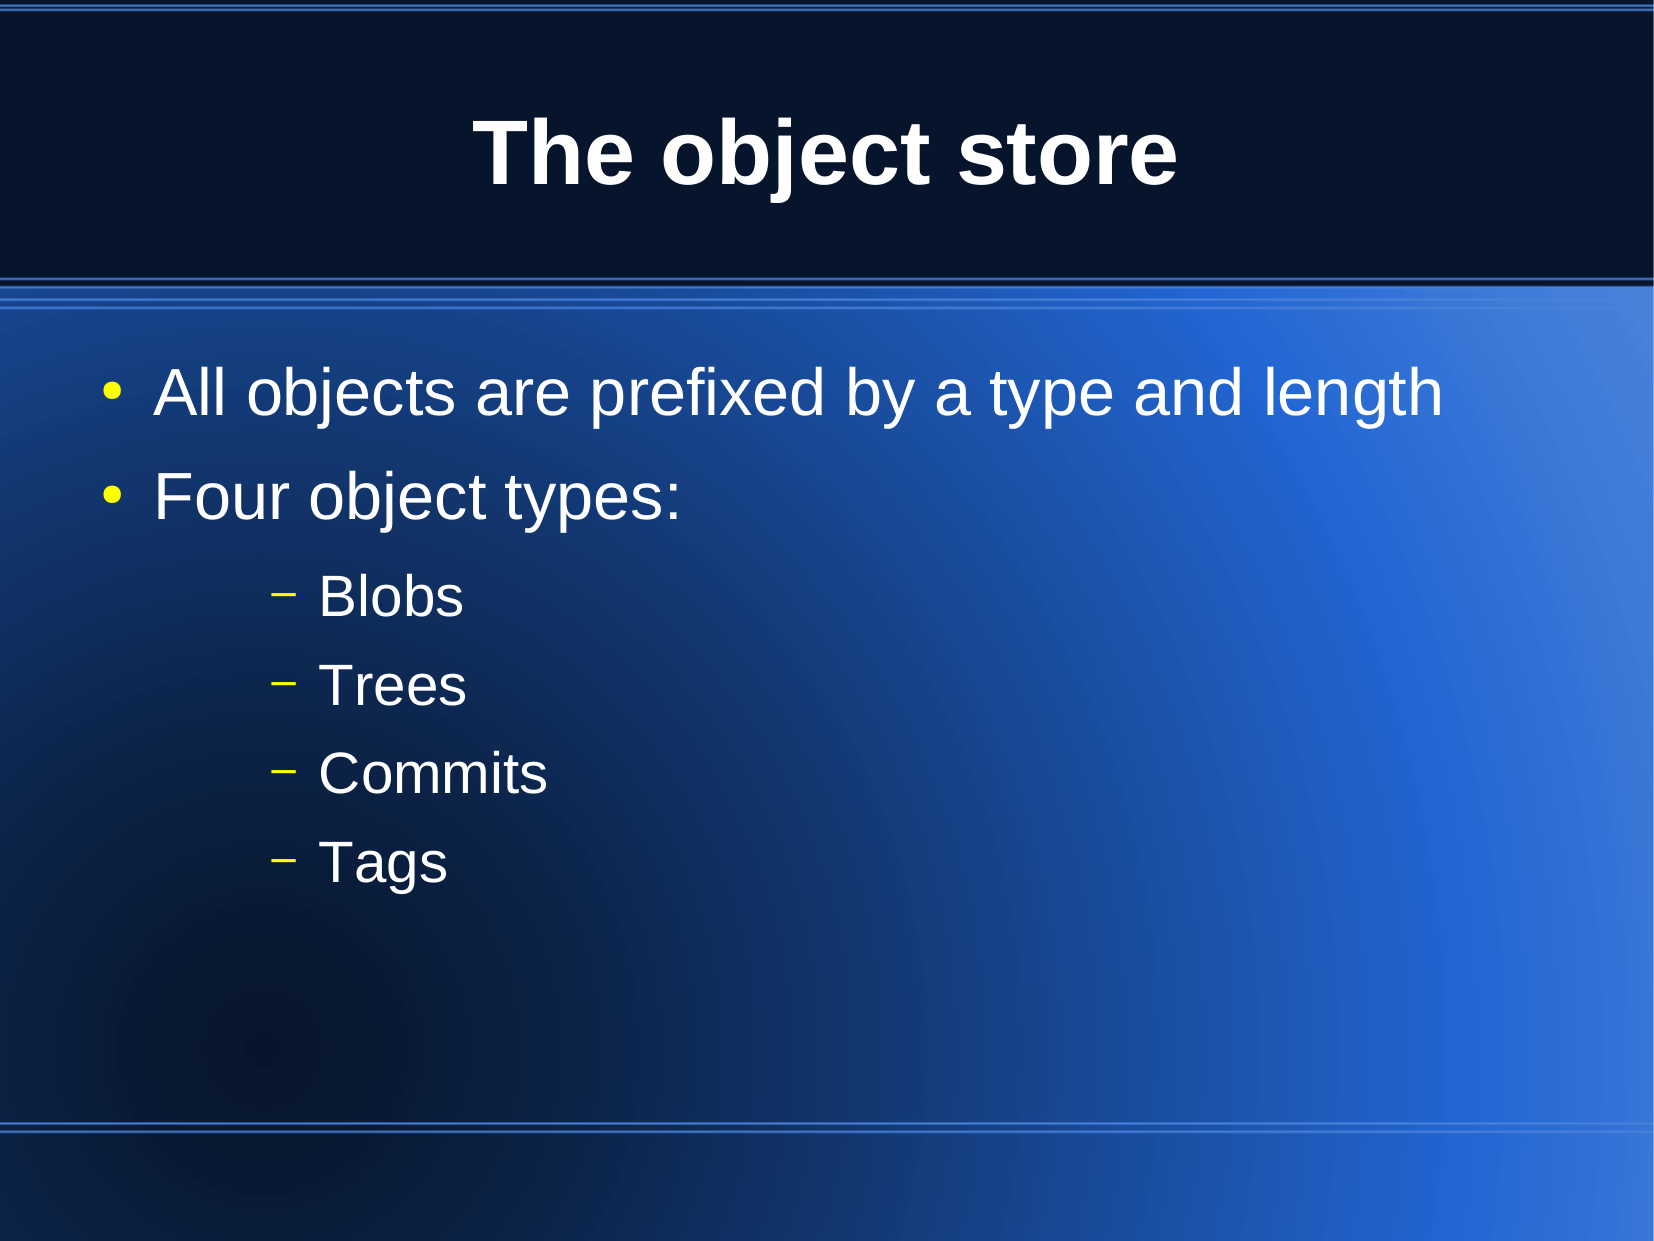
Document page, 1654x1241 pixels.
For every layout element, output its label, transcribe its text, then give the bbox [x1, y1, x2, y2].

list All objects are prefixed by a type and length Four object types: Blobs Trees Commits Tags [82, 355, 1571, 1043]
title The object store [82, 56, 1571, 250]
picture [0, 0, 1654, 1241]
